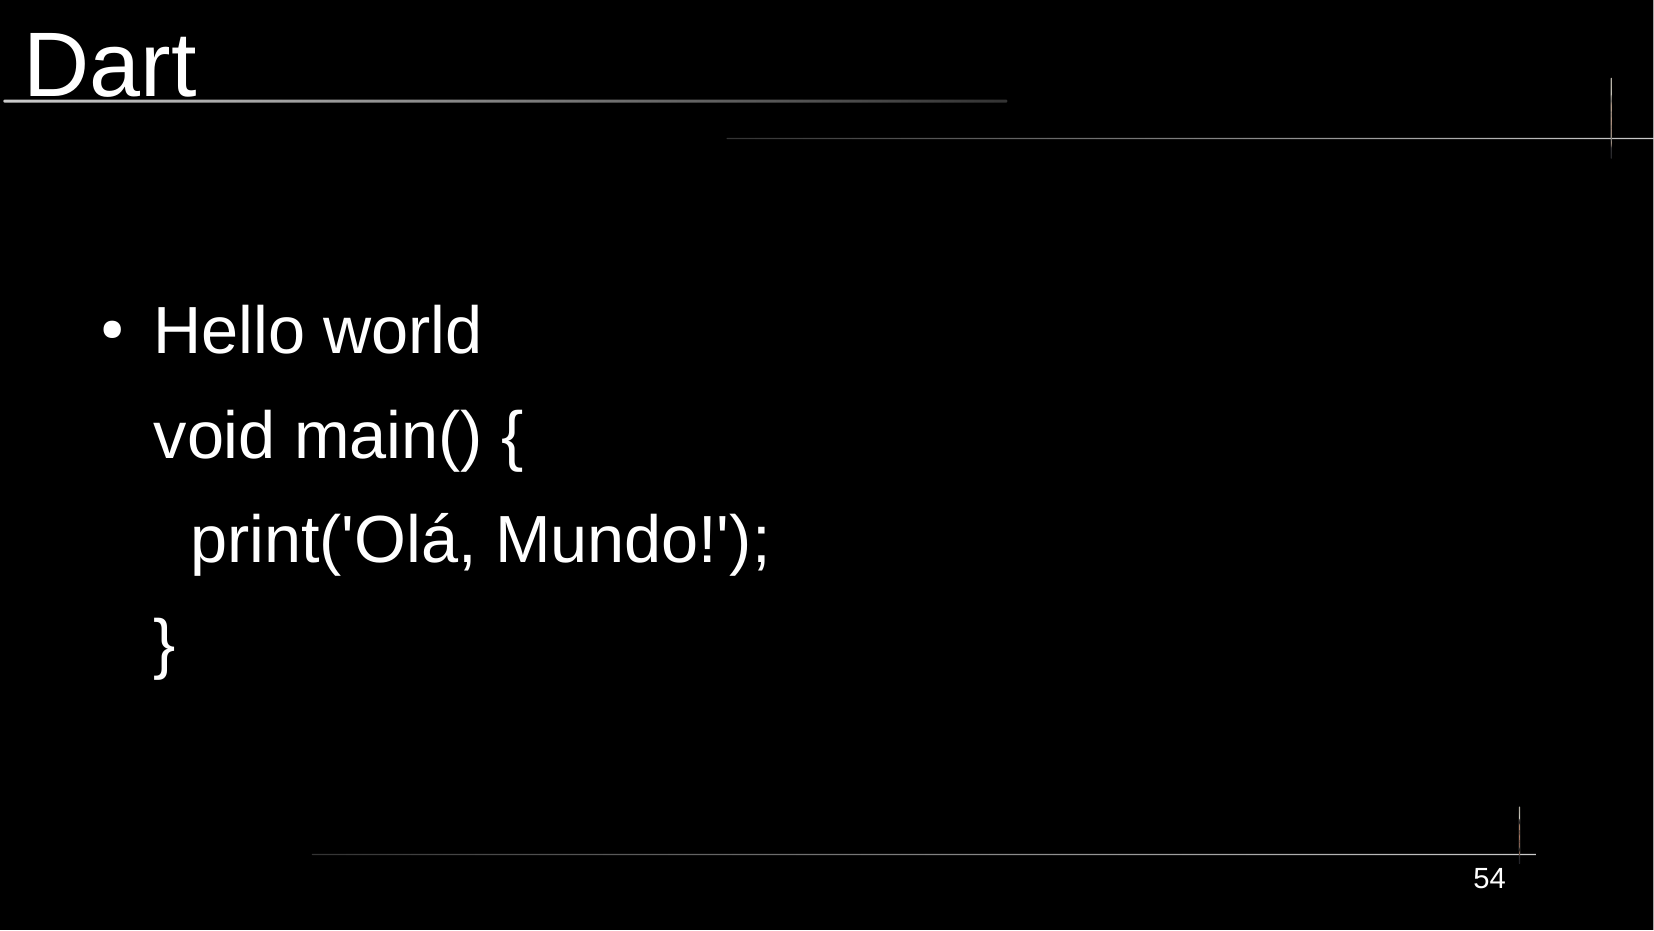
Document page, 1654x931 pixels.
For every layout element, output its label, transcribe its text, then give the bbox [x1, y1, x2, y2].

title Dart [23, 11, 1589, 119]
subtitle Hello world void main() { print('Olá, Mundo!'); } [82, 217, 1571, 757]
